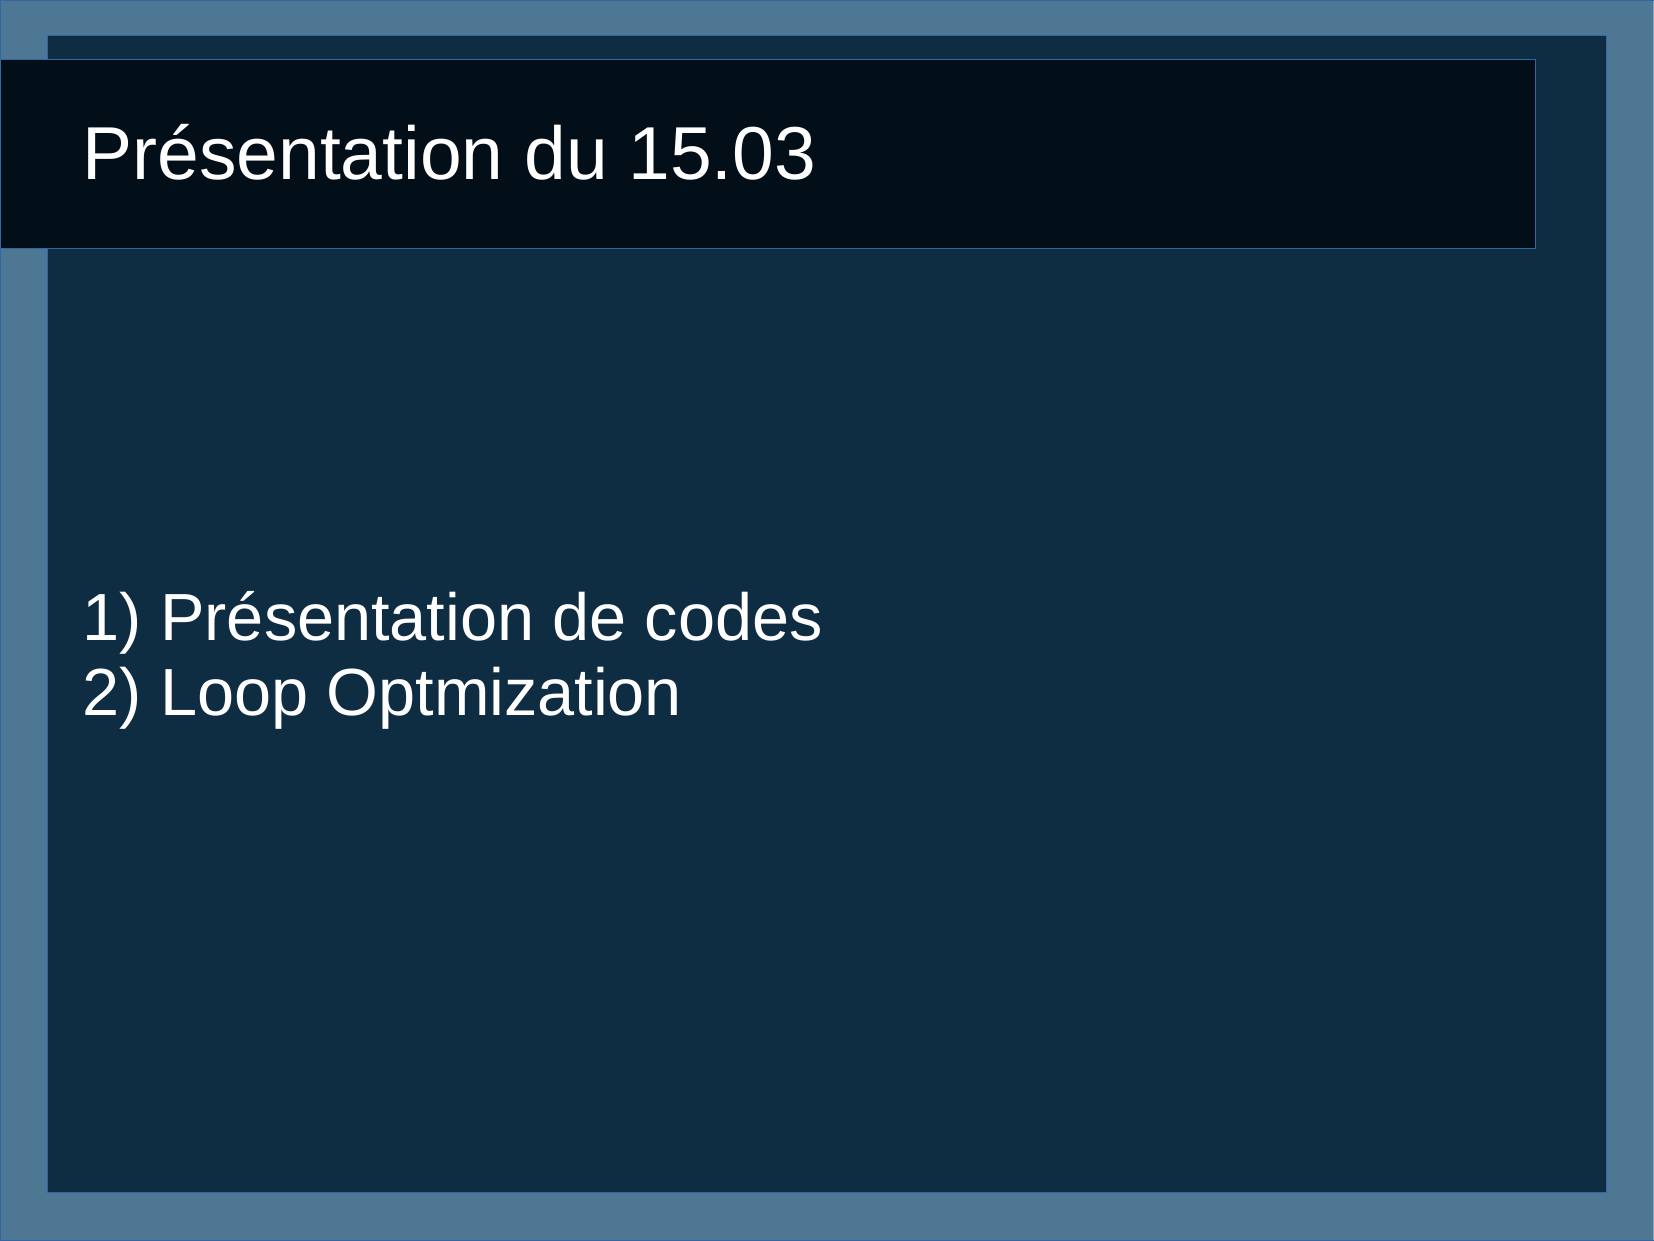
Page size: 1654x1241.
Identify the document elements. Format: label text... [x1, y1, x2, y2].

title Présentation du 15.03 [82, 94, 1264, 213]
subtitle Présentation de codes Loop Optmization [82, 295, 1571, 1015]
